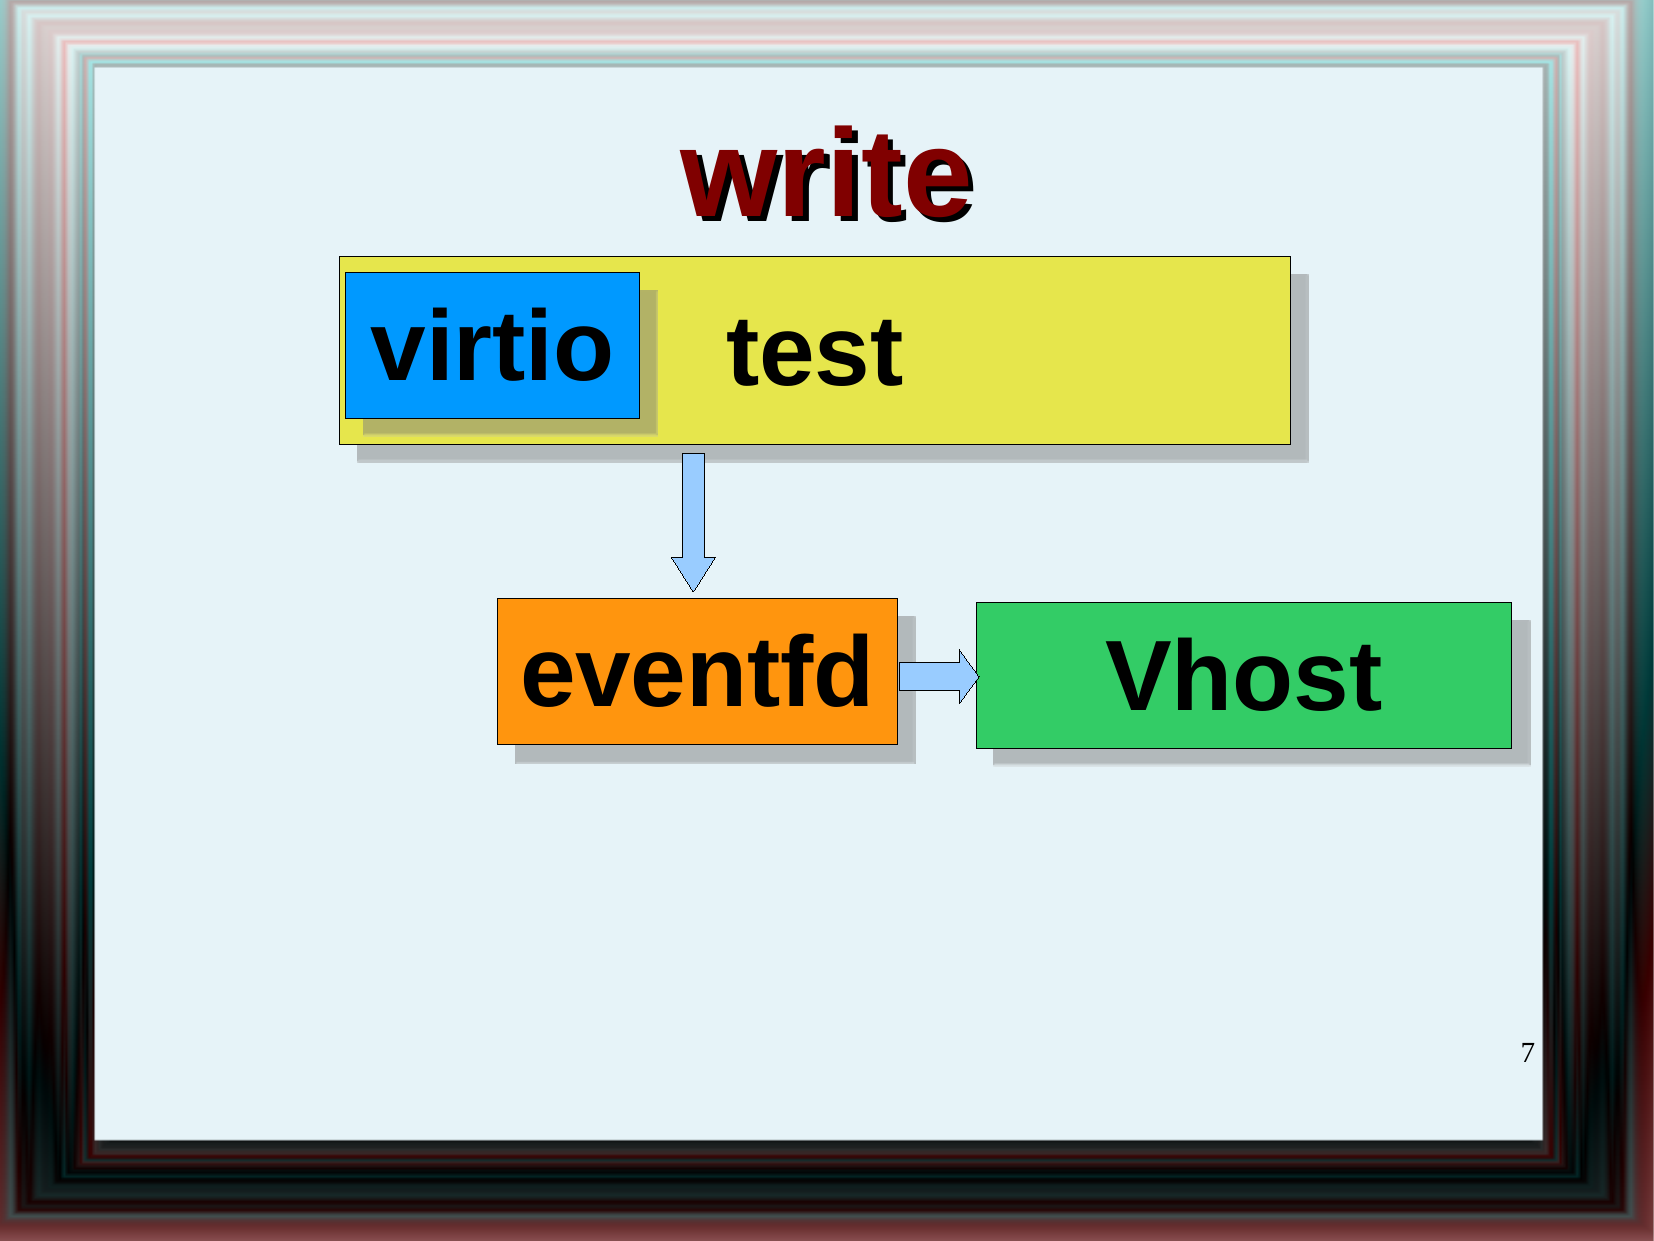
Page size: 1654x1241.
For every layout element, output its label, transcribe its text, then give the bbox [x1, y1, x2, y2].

text_box eventfd [497, 598, 898, 745]
text_box [671, 453, 716, 592]
text_box test [339, 257, 1291, 445]
text_box Vhost [976, 602, 1512, 749]
text_box virtio [345, 272, 640, 419]
title write [118, 88, 1536, 257]
text_box [899, 649, 980, 704]
picture [0, 0, 1654, 1241]
